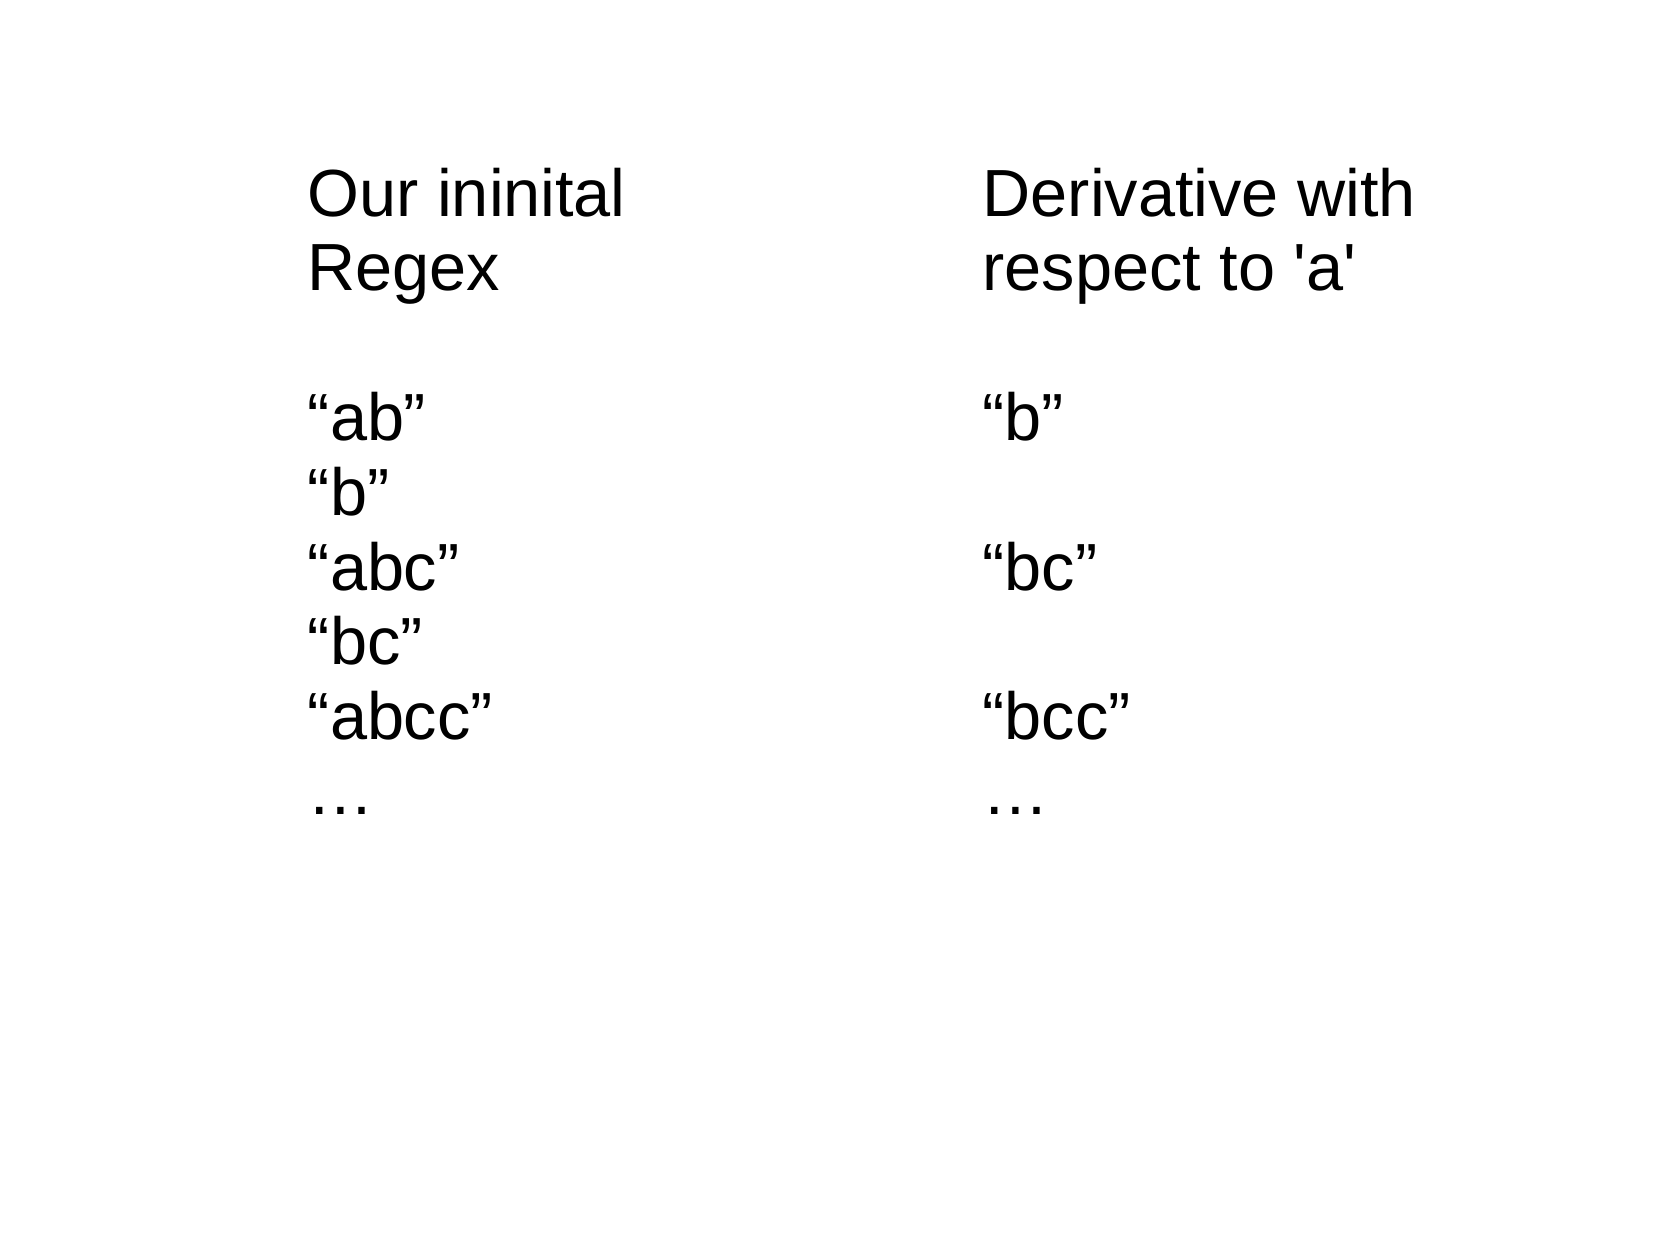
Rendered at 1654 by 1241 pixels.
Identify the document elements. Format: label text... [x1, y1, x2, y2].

subtitle Our ininital Derivative with Regex respect to 'a' “ab” “b” “b” “abc” “bc” “bc” “abcc” “bcc” … … [82, 49, 1571, 1010]
